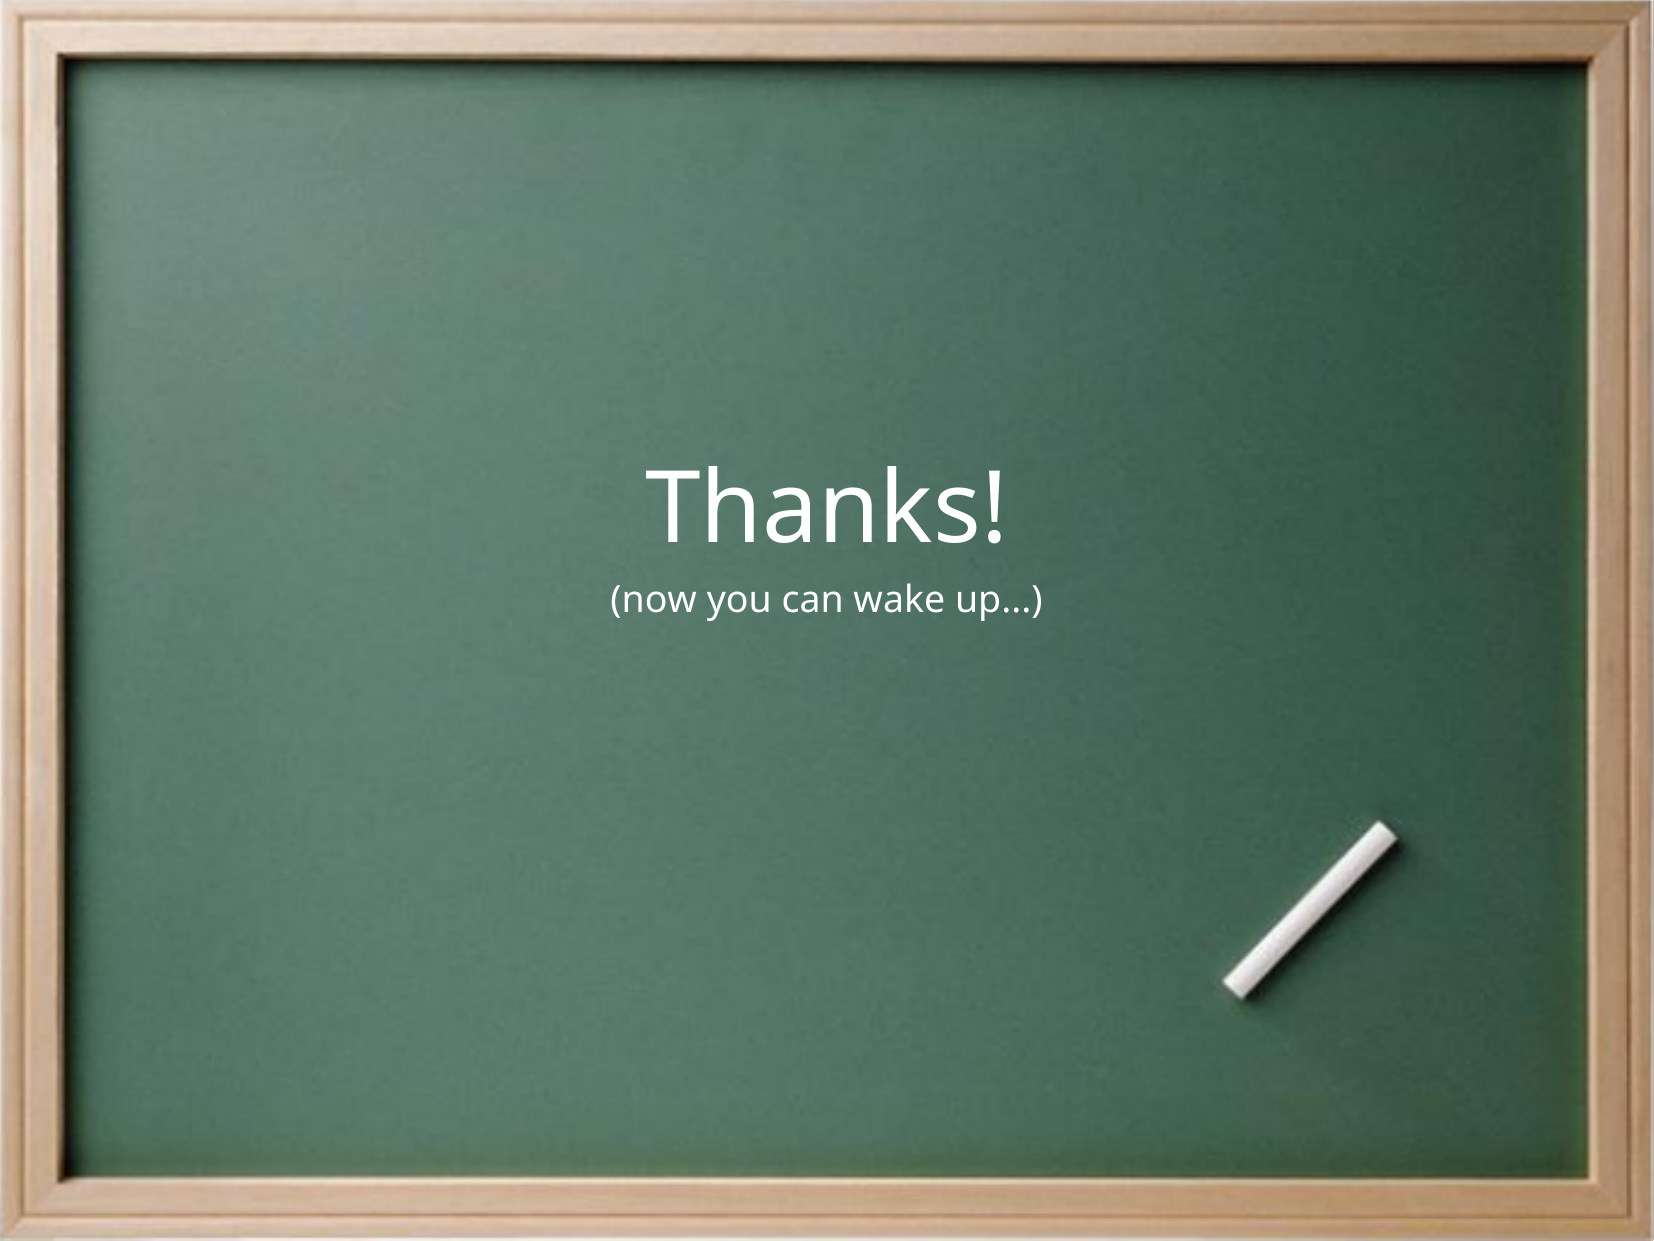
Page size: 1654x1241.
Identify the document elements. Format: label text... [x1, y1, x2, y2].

subtitle Thanks! (now you can wake up...) [82, 49, 1571, 1109]
picture [0, 0, 1654, 1241]
